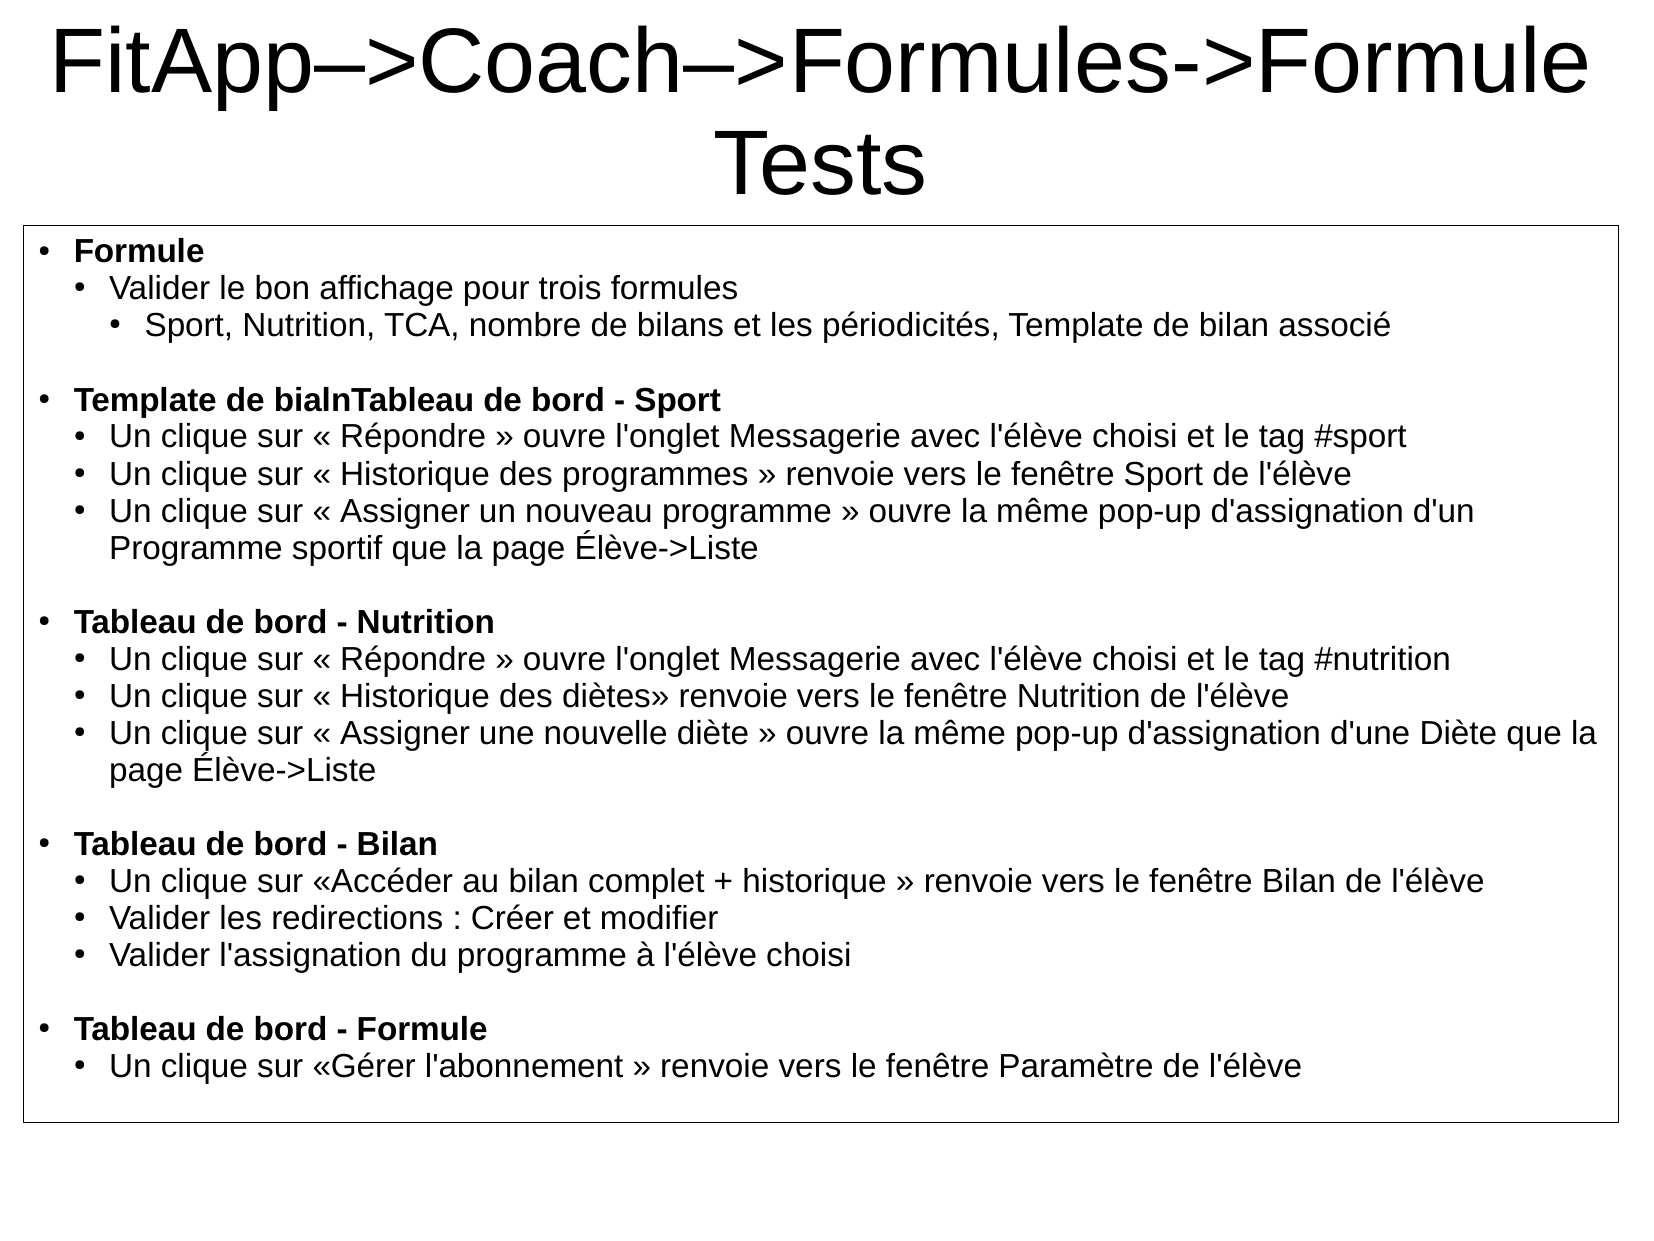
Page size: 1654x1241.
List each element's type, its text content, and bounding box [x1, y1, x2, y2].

text_box Formule Valider le bon affichage pour trois formules Sport, Nutrition, TCA, nombre de bilans et les périodicités, Template de bilan associé Template de bialnTableau de bord - Sport Un clique sur « Répondre » ouvre l'onglet Messagerie avec l'élève choisi et le tag #sport Un clique sur « Historique des programmes » renvoie vers le fenêtre Sport de l'élève Un clique sur « Assigner un nouveau programme » ouvre la même pop-up d'assignation d'un Programme sportif que la page Élève->Liste Tableau de bord - Nutrition Un clique sur « Répondre » ouvre l'onglet Messagerie avec l'élève choisi et le tag #nutrition Un clique sur « Historique des diètes» renvoie vers le fenêtre Nutrition de l'élève Un clique sur « Assigner une nouvelle diète » ouvre la même pop-up d'assignation d'une Diète que la page Élève->Liste Tableau de bord - Bilan Un clique sur «Accéder au bilan complet + historique » renvoie vers le fenêtre Bilan de l'élève Valider les redirections : Créer et modifier Valider l'assignation du programme à l'élève choisi Tableau de bord - Formule Un clique sur «Gérer l'abonnement » renvoie vers le fenêtre Paramètre de l'élève [23, 225, 1619, 1123]
title FitApp–>Coach–>Formules->Formule Tests [47, 0, 1595, 225]
